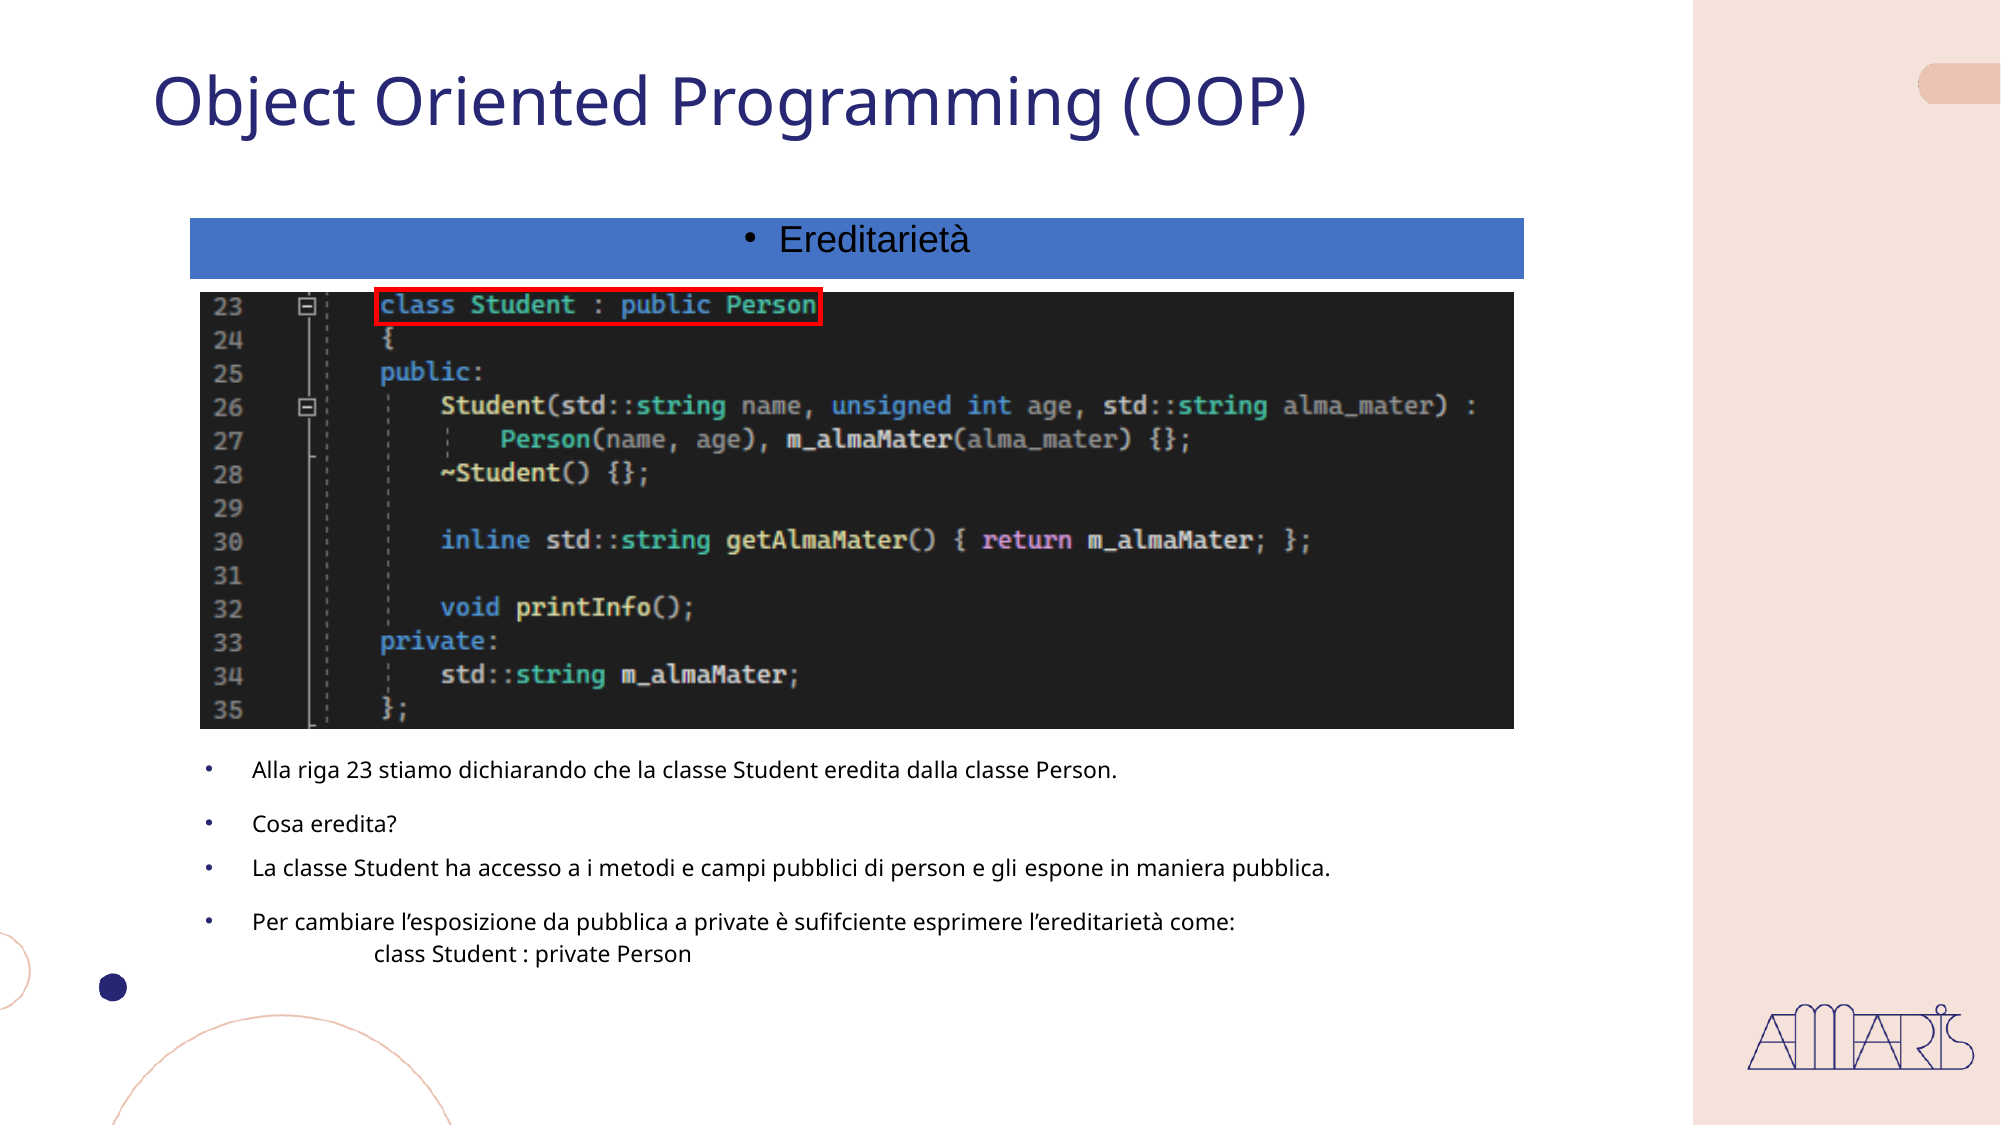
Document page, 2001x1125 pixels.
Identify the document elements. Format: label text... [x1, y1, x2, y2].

picture [200, 292, 1514, 729]
picture [379, 292, 818, 322]
table_header Ereditarietà [190, 218, 1524, 279]
text_box Alla riga 23 stiamo dichiarando che la classe Student eredita dalla classe Person. Cosa eredita? [190, 742, 1524, 840]
title Object Oriented Programming (OOP) [137, 59, 1577, 148]
text_box La classe Student ha accesso a i metodi e campi pubblici di person e gli espone in maniera pubblica. Per cambiare l’esposizione da pubblica a private è sufifciente esprimere l’ereditarietà come: class Student : private Person [190, 840, 1524, 974]
